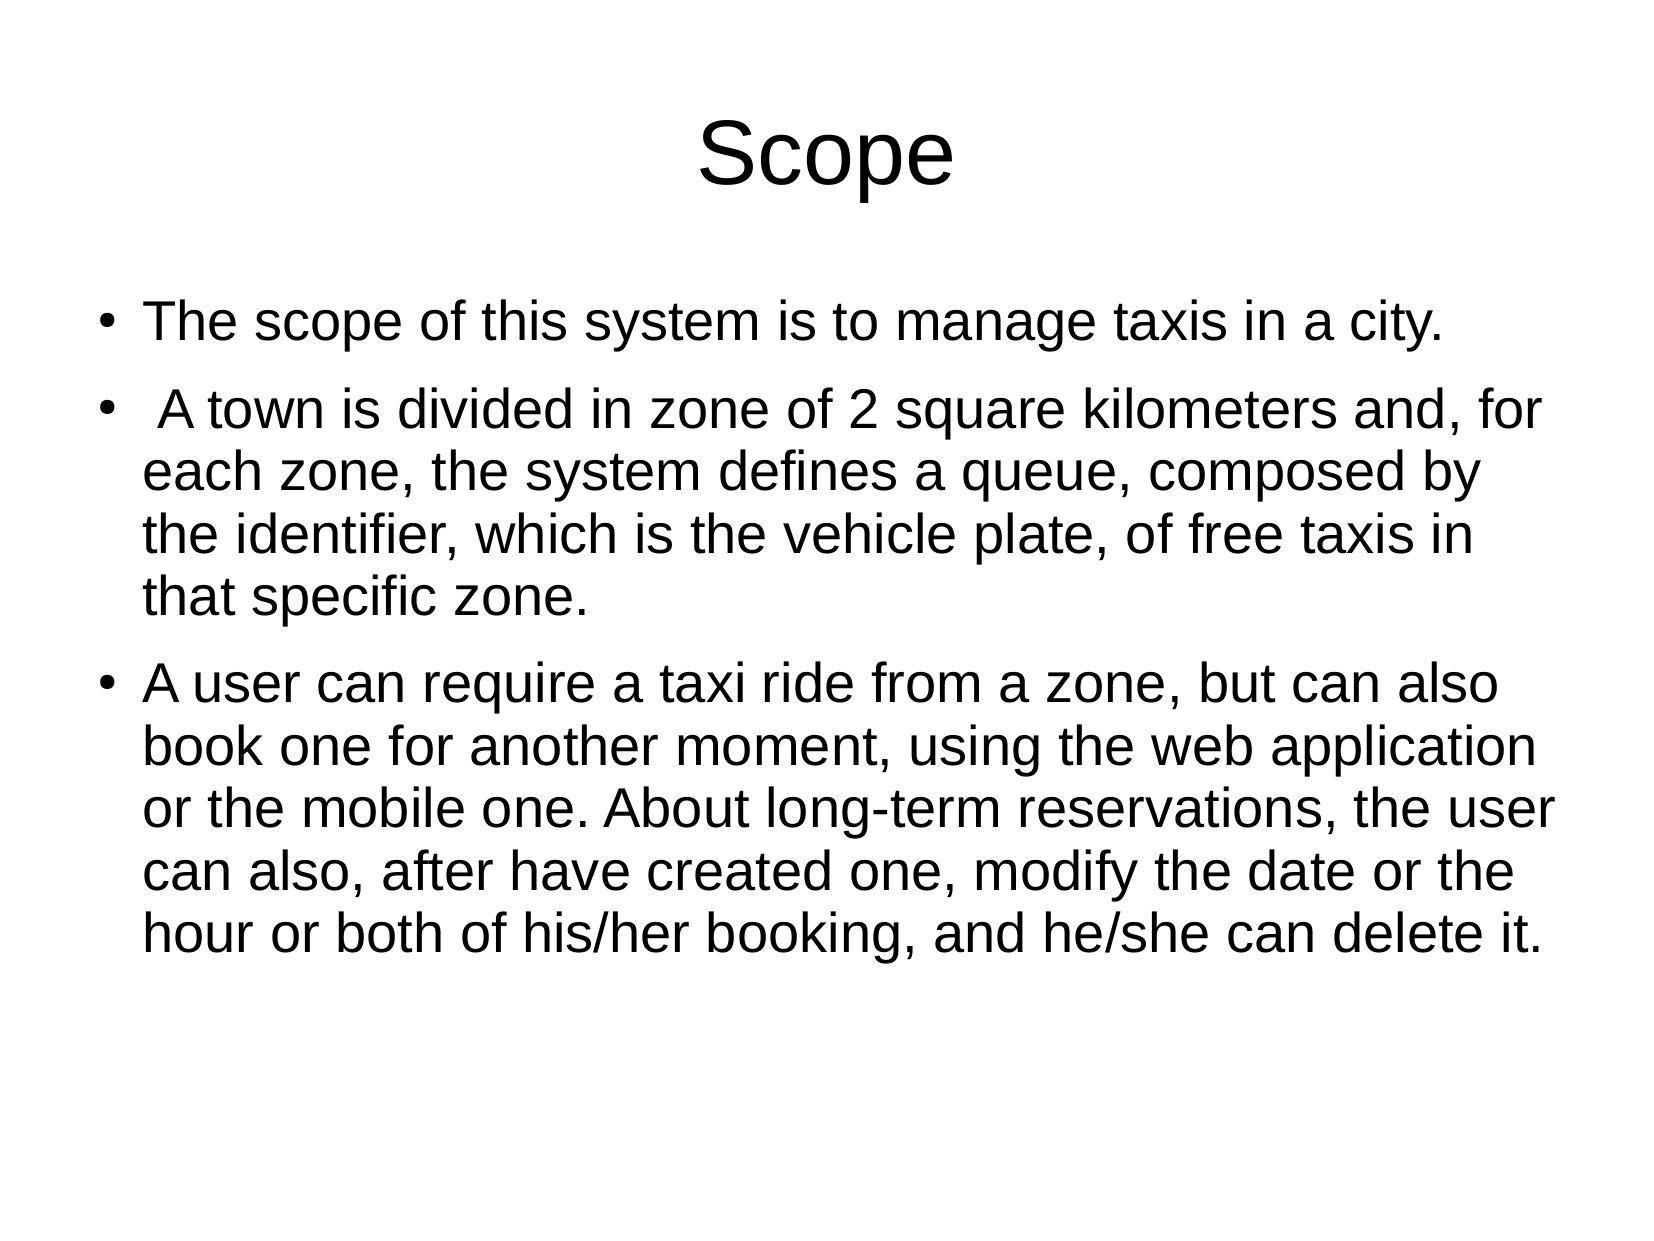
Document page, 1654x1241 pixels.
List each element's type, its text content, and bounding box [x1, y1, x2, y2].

title Scope [82, 49, 1571, 257]
list The scope of this system is to manage taxis in a city. A town is divided in zone of 2 square kilometers and, for each zone, the system defines a queue, composed by the identifier, which is the vehicle plate, of free taxis in that specific zone. A user can require a taxi ride from a zone, but can also book one for another moment, using the web application or the mobile one. About long-term reservations, the user can also, after have created one, modify the date or the hour or both of his/her booking, and he/she can delete it. [82, 290, 1571, 1010]
